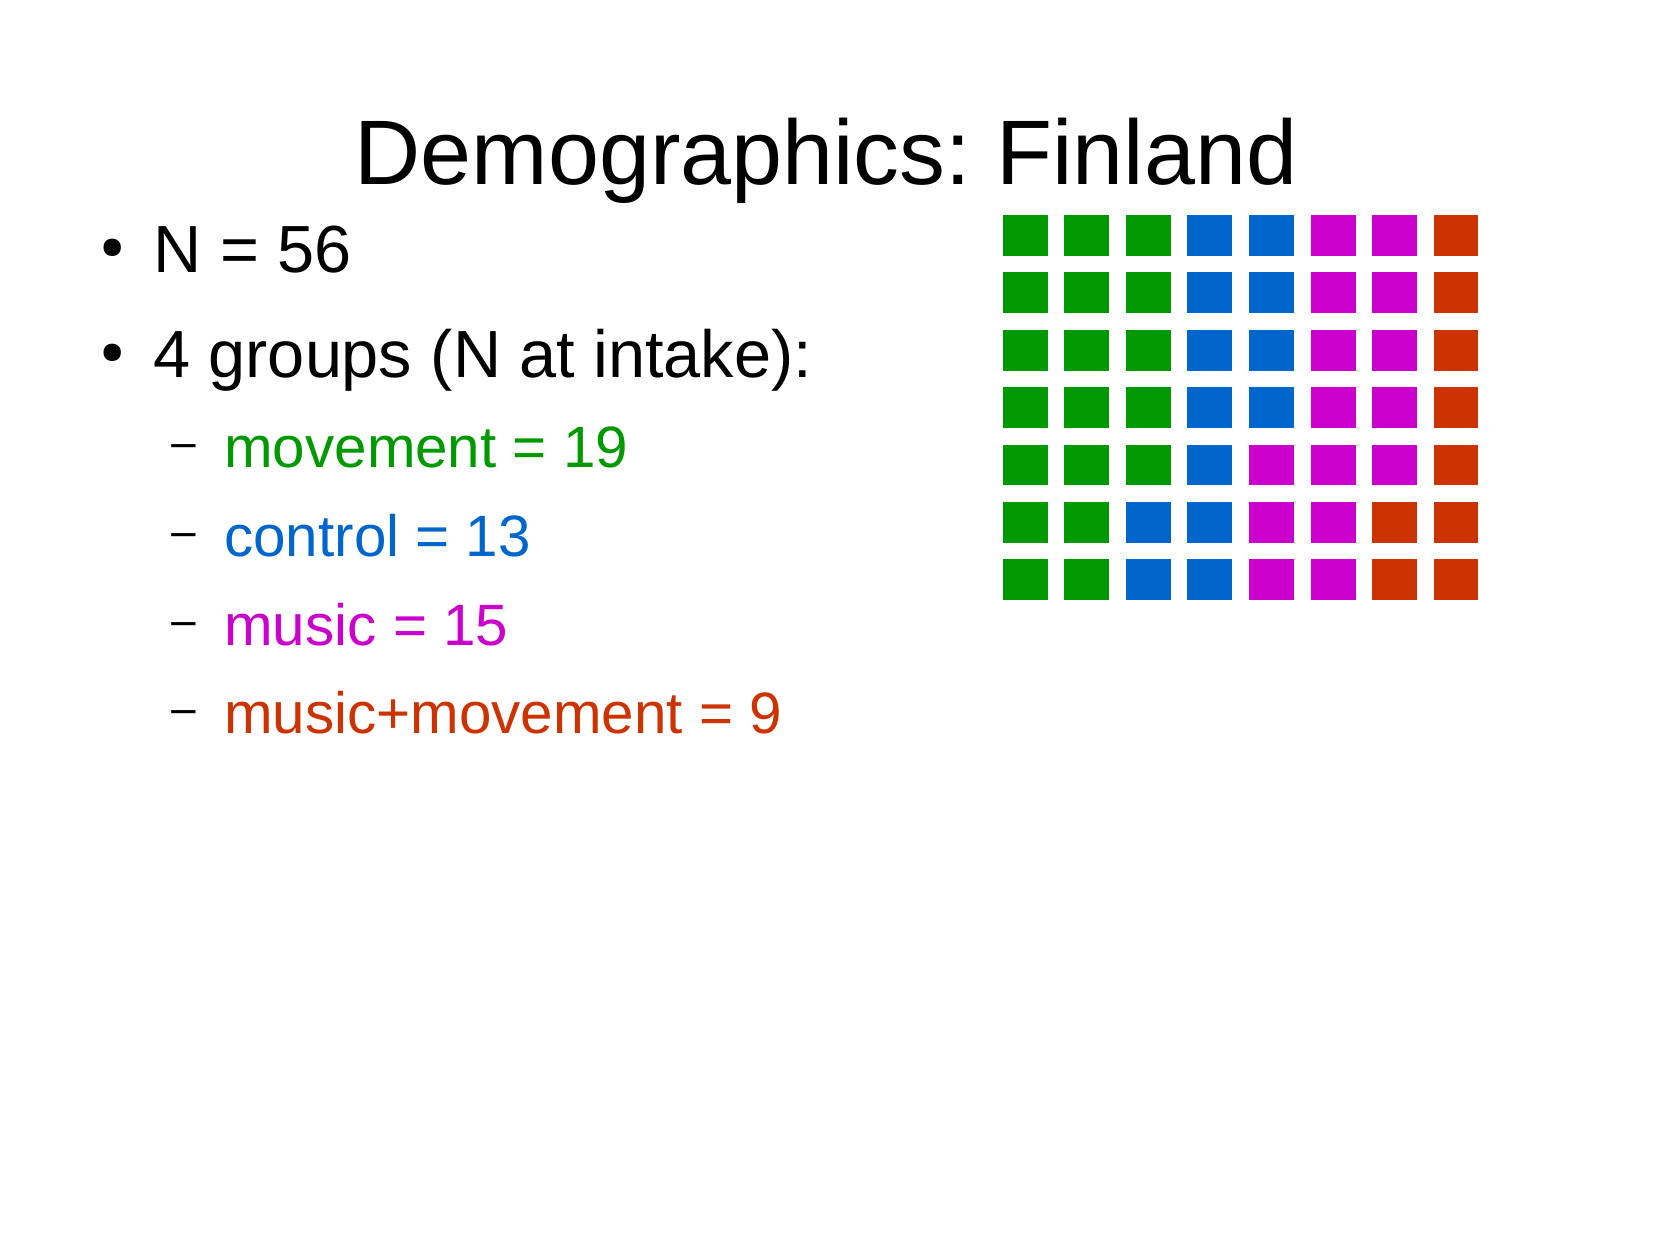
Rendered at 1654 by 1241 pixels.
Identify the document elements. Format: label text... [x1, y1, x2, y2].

list N = 56 4 groups (N at intake): movement = 19 control = 13 music = 15 music+movement = 9 [82, 212, 1571, 1241]
title Demographics: Finland [82, 49, 1571, 212]
